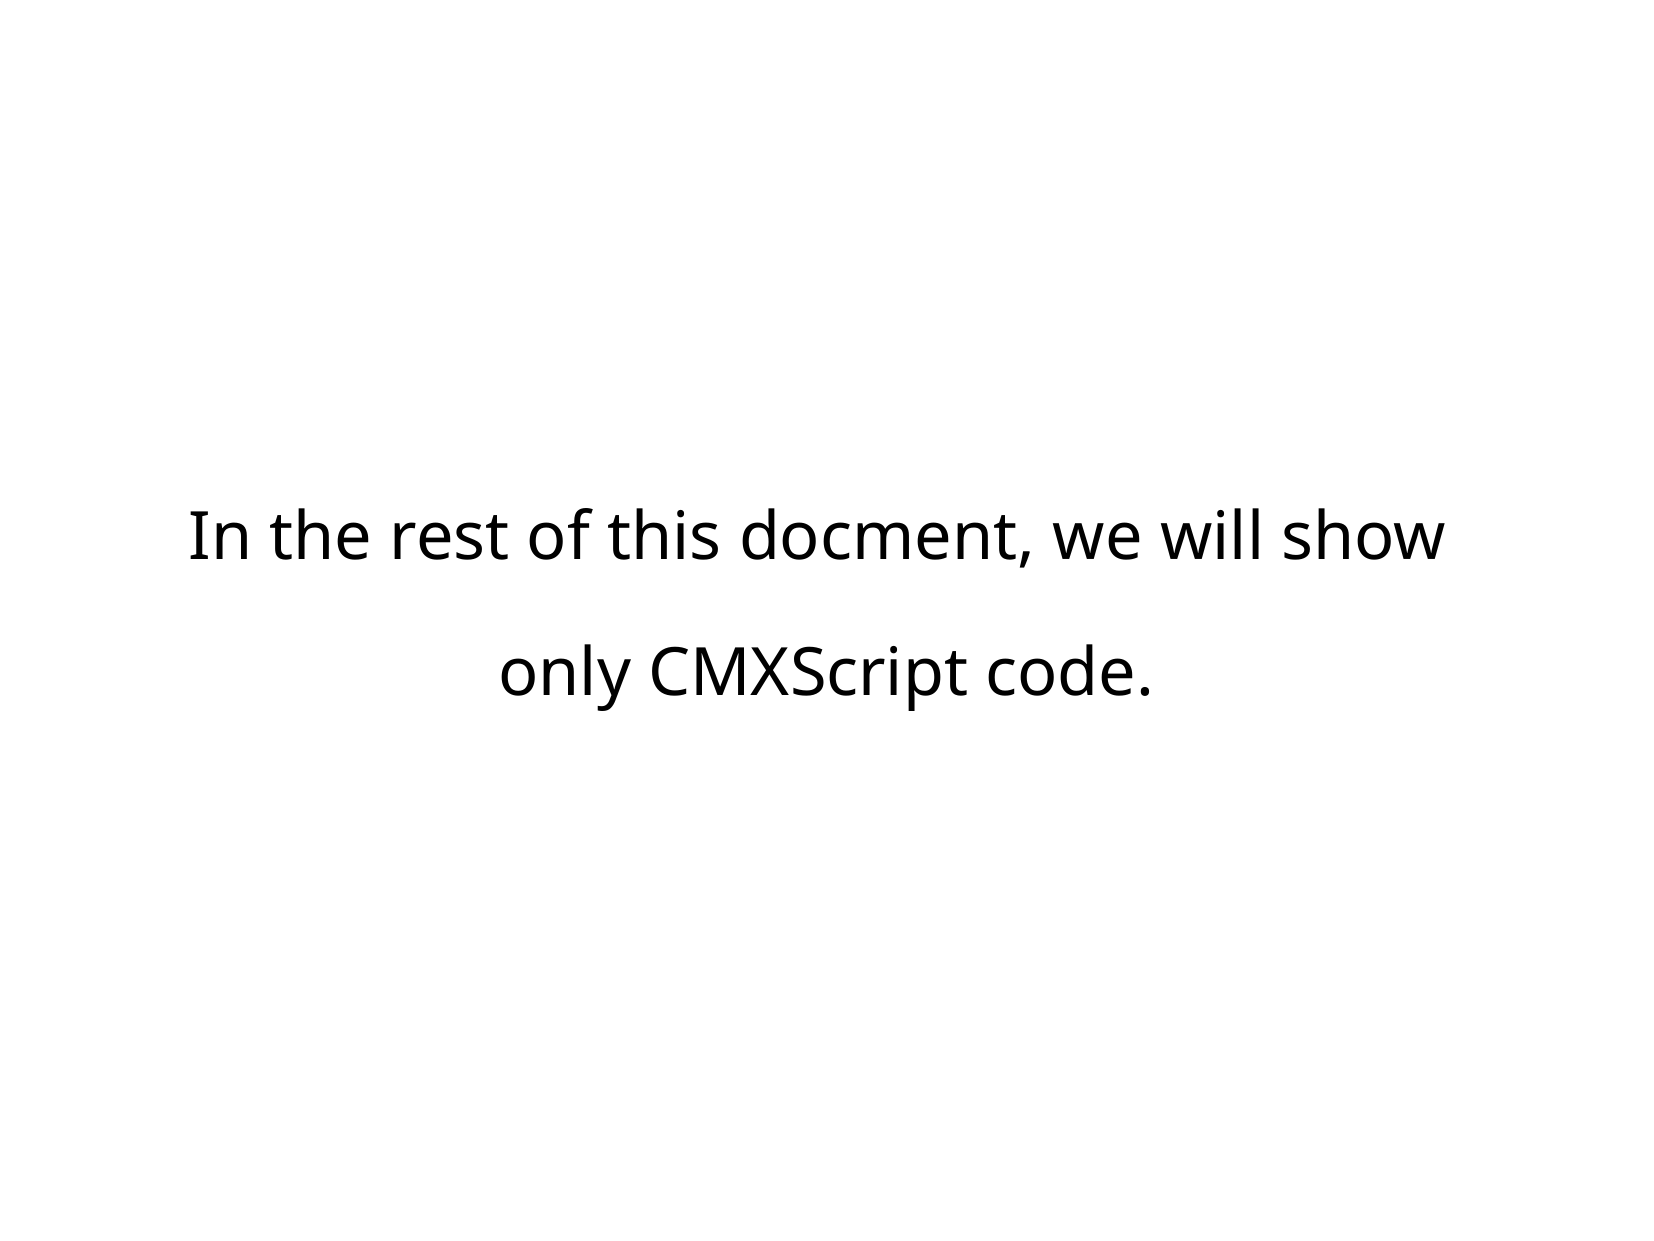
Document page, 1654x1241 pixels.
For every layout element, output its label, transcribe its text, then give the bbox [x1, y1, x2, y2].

subtitle In the rest of this docment, we will show only CMXScript code. [82, 49, 1571, 1109]
